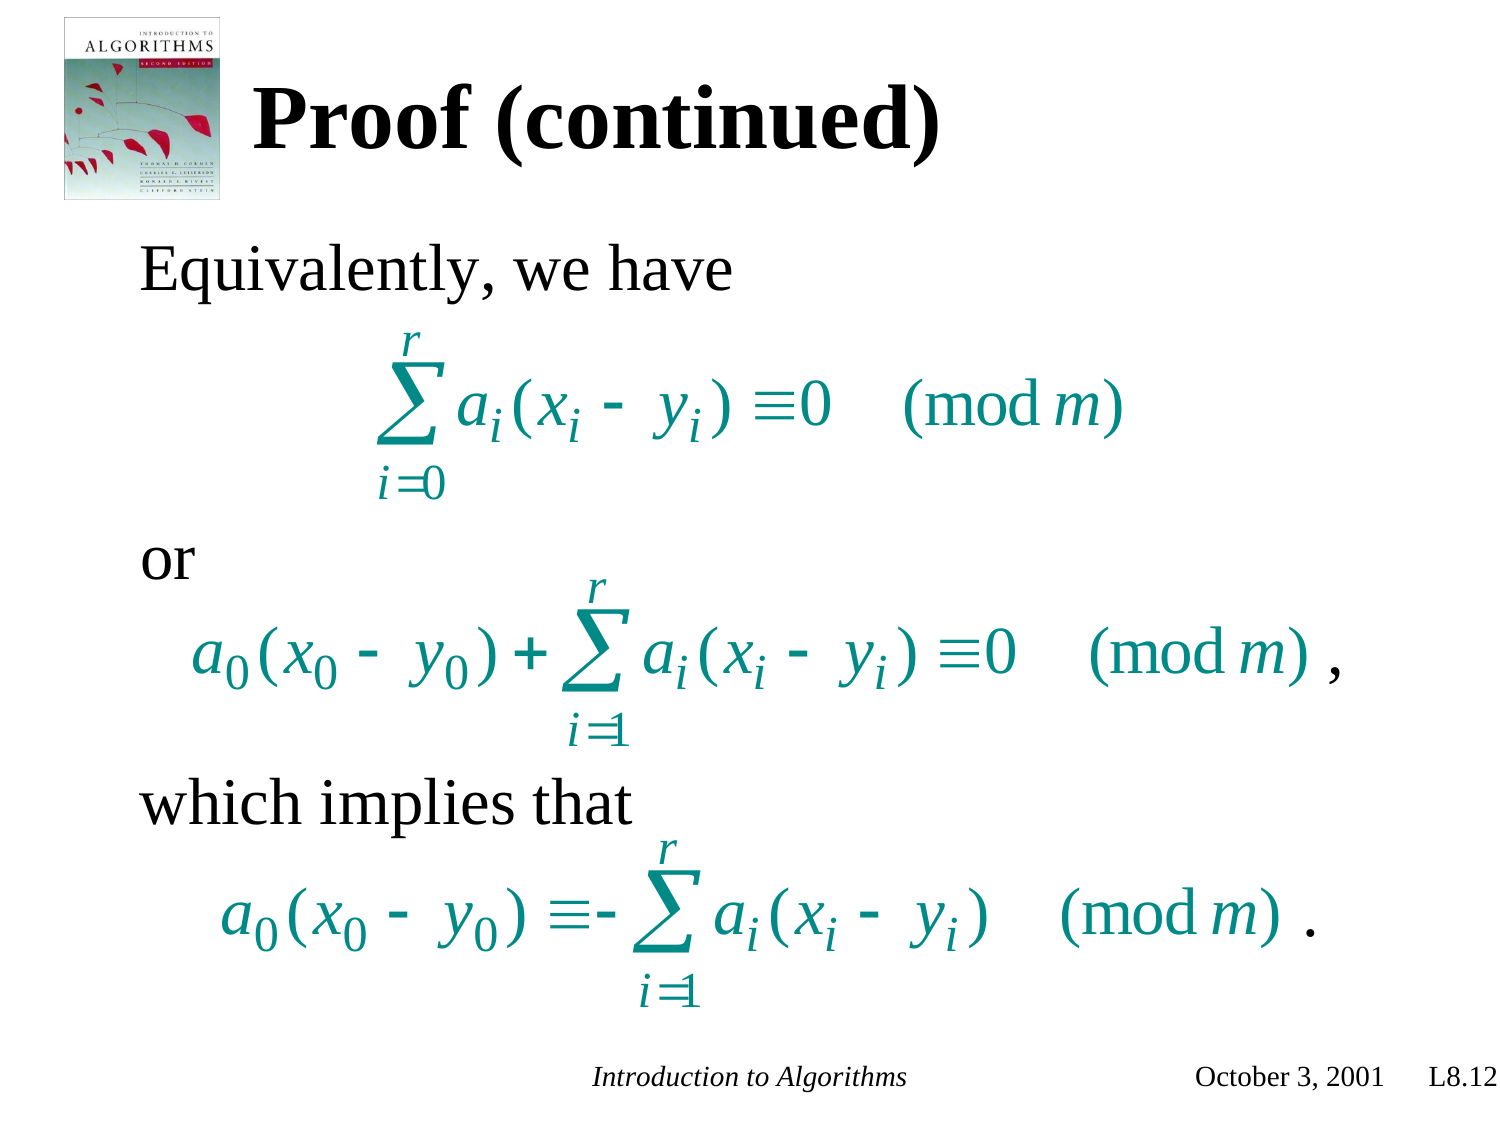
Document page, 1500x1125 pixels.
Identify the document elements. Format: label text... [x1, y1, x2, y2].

text_box October 3, 2001 L8.<number> [1087, 1049, 1500, 1101]
chart [188, 559, 1312, 752]
text_box Introduction to Algorithms [577, 1049, 923, 1101]
text_box Proof (continued) [237, 24, 1476, 213]
chart [217, 820, 1283, 1013]
text_box Equivalently, we have [124, 215, 751, 311]
text_box , [1312, 599, 1360, 696]
chart [373, 312, 1127, 505]
text_box which implies that [124, 749, 649, 846]
text_box or [125, 504, 211, 601]
picture [64, 17, 220, 200]
text_box . [1287, 862, 1335, 958]
